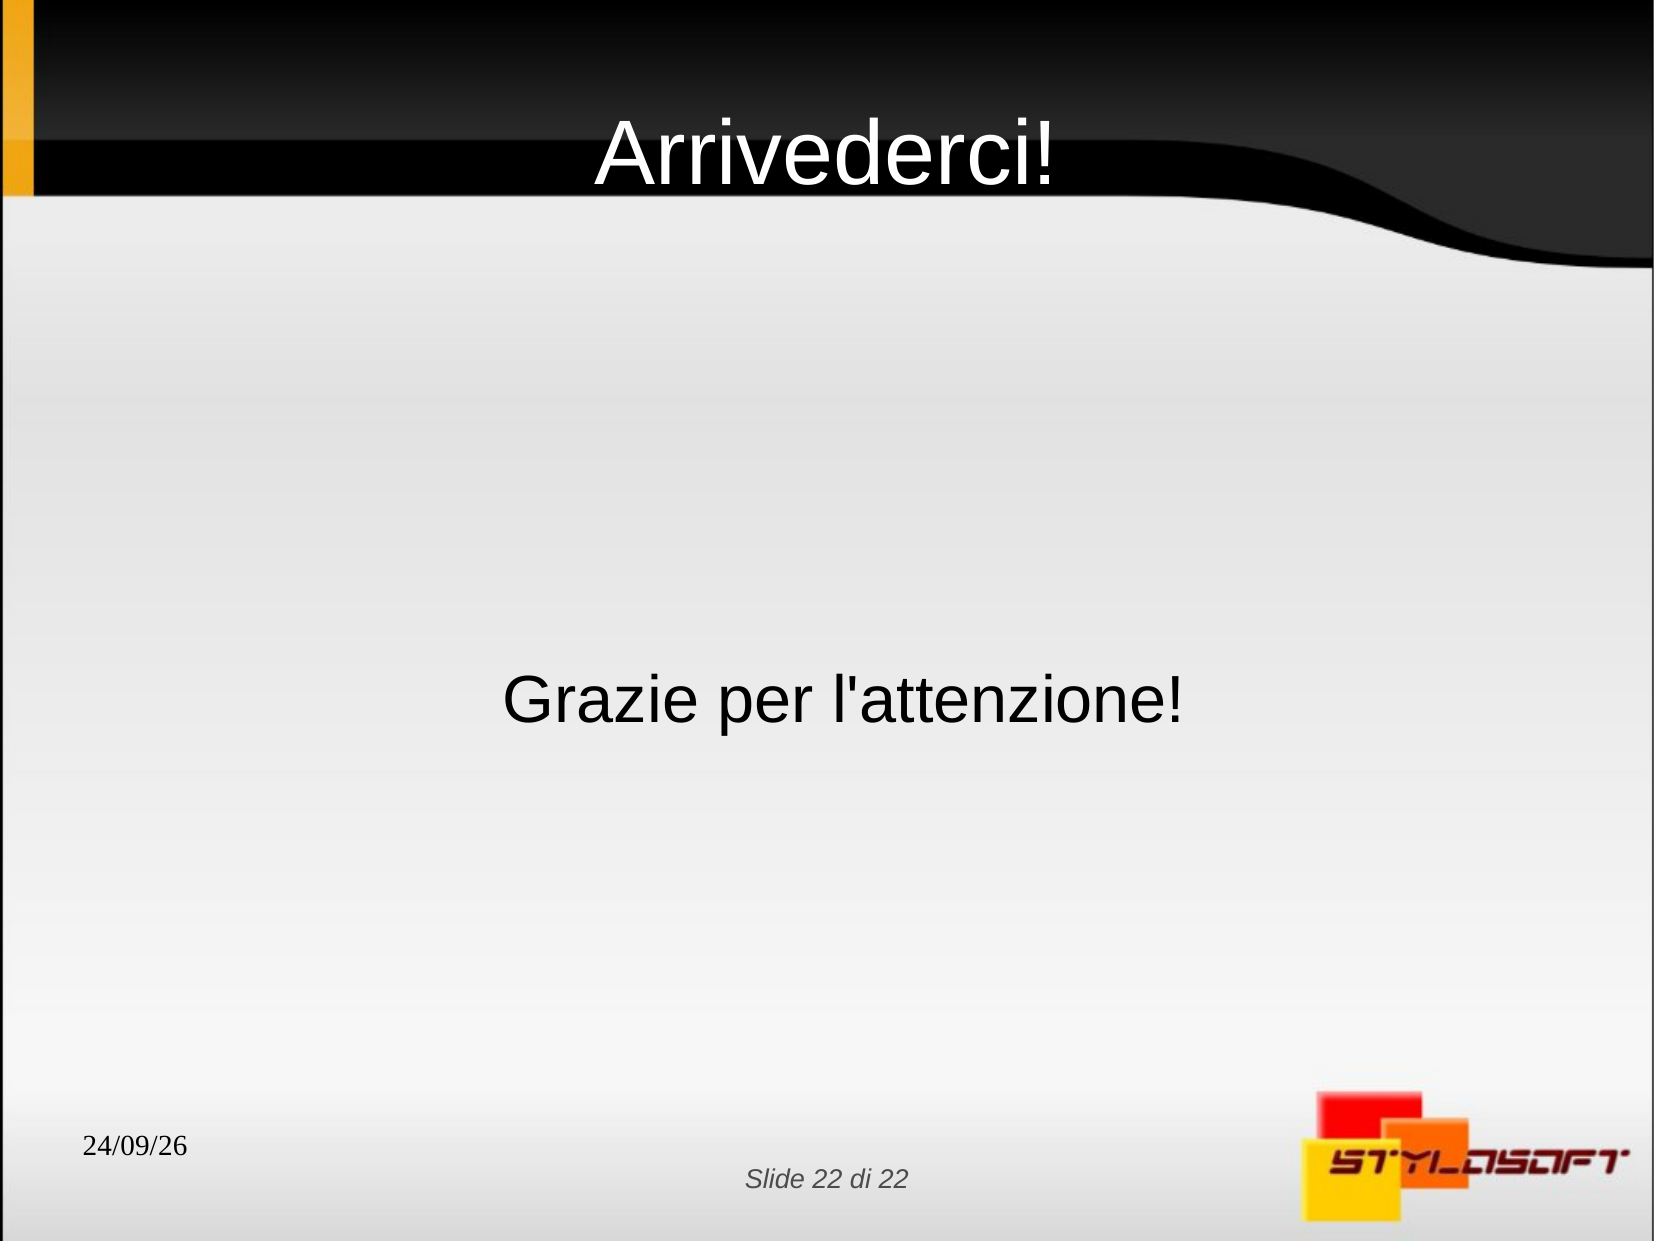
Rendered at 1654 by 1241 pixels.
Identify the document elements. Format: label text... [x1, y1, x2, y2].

text_box Slide <numero> di 22 [0, 1156, 1654, 1241]
picture [0, 0, 1654, 1156]
subtitle Grazie per l'attenzione! [82, 297, 1571, 1102]
title Arrivederci! [82, 49, 1571, 257]
